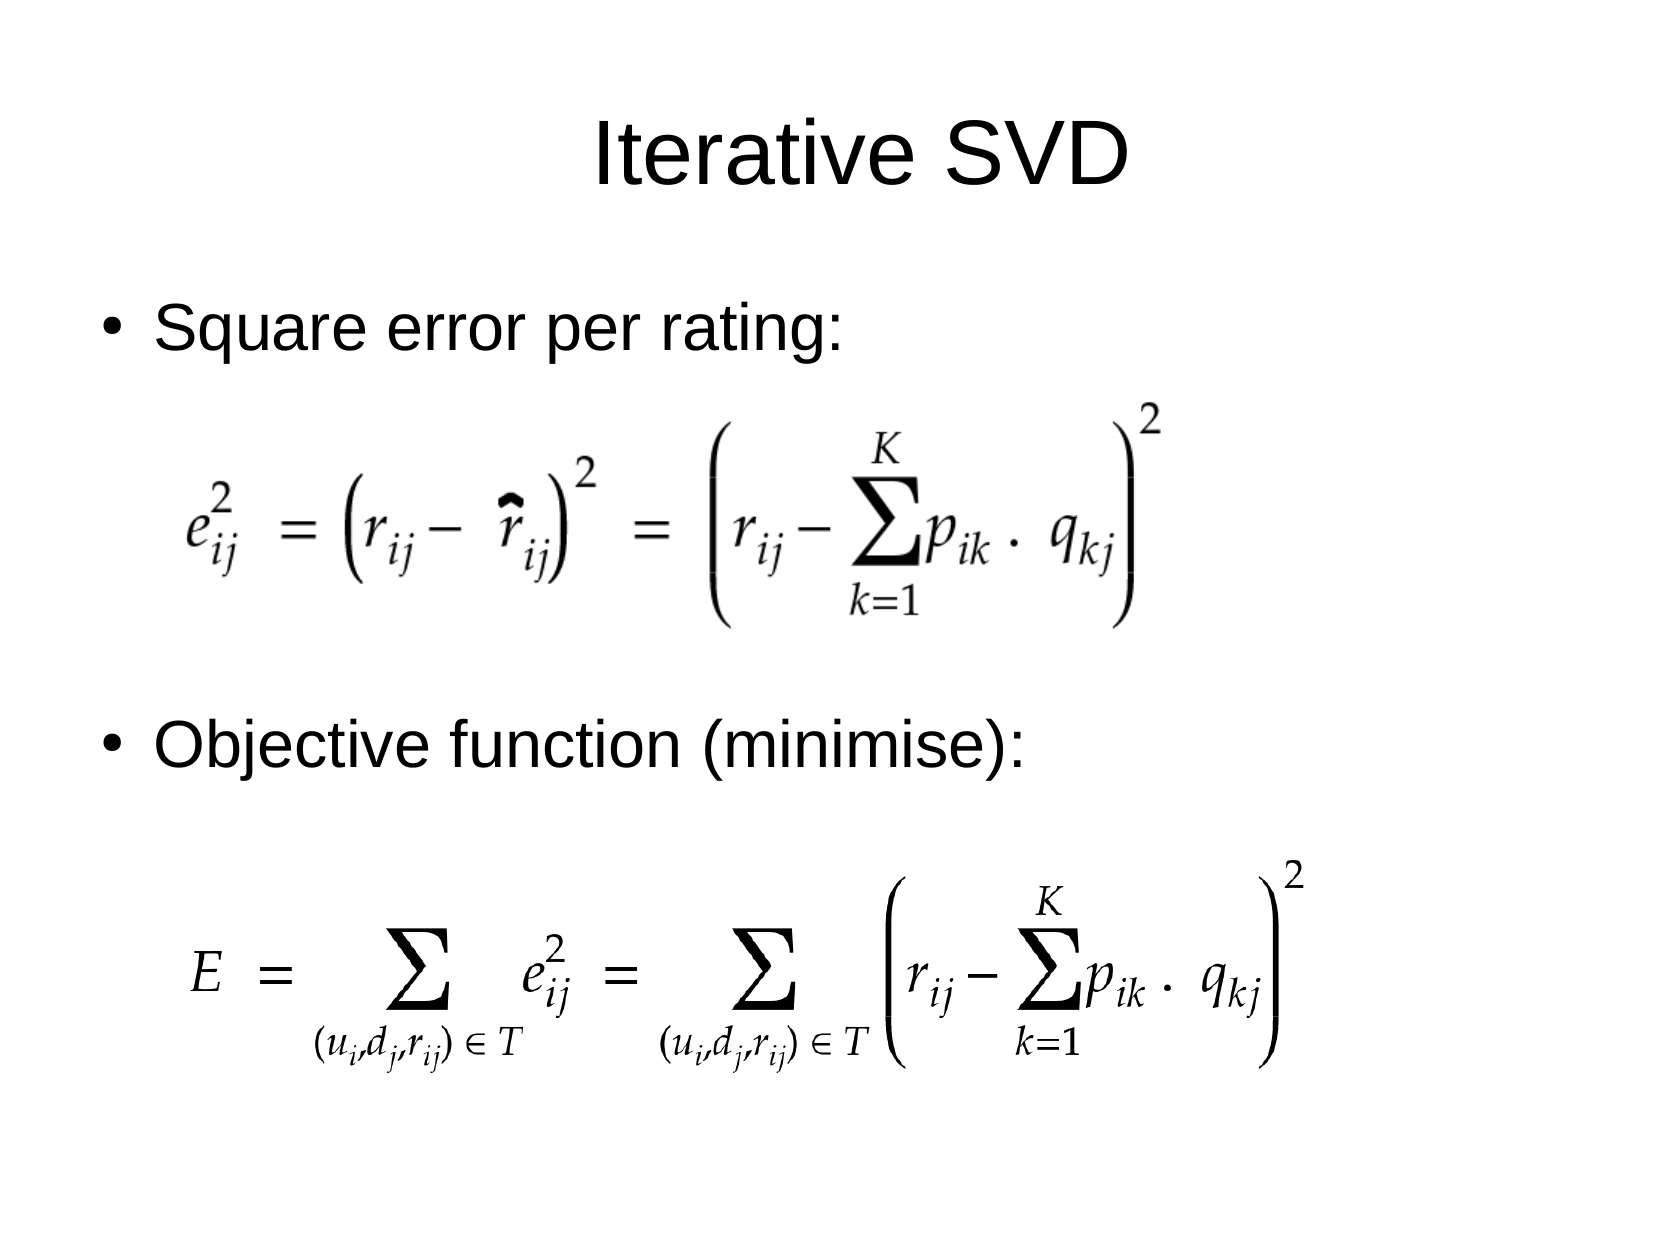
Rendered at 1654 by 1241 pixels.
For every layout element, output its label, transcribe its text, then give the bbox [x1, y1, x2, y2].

title Iterative SVD [82, 49, 1571, 257]
list Square error per rating: Objective function (minimise): [82, 290, 1571, 1010]
picture [165, 850, 1312, 1099]
